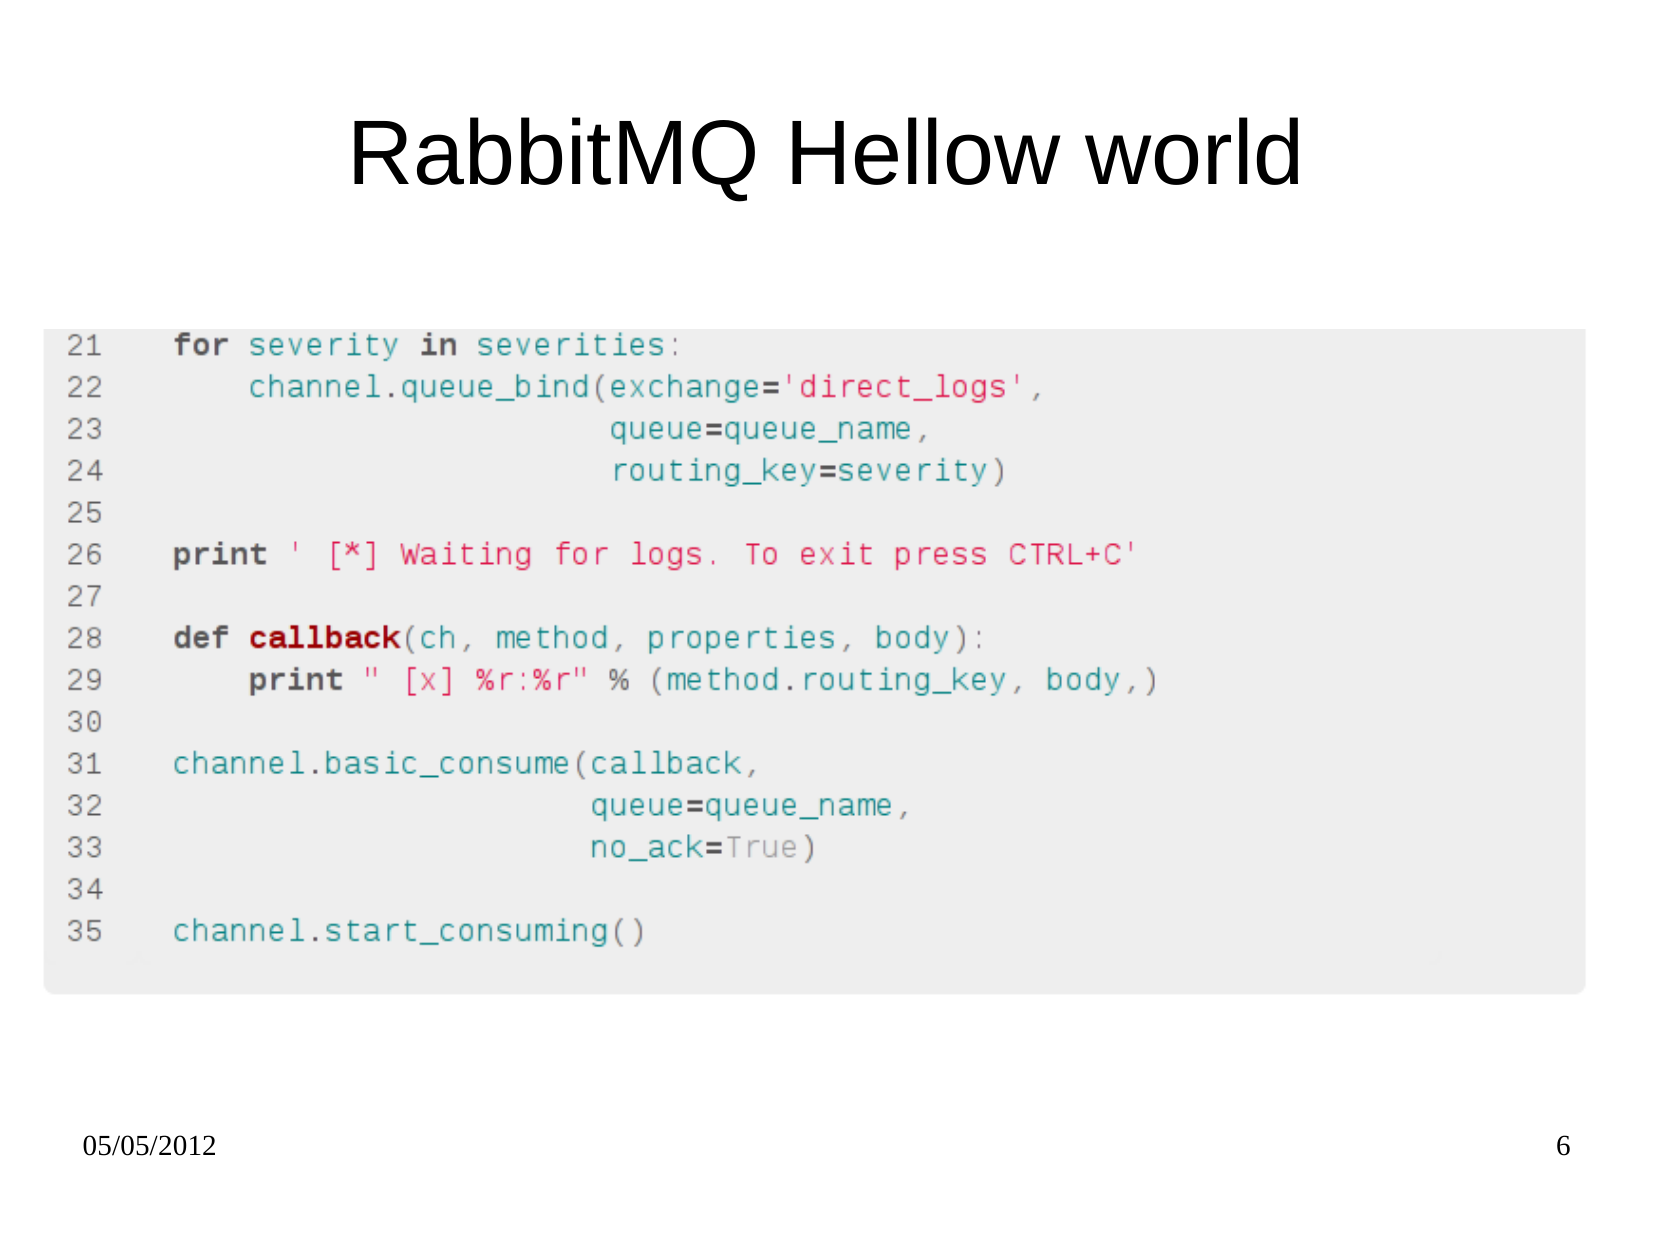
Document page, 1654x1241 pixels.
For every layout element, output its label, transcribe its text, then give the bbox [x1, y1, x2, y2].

picture [29, 329, 1606, 1008]
title RabbitMQ Hellow world [82, 49, 1571, 257]
